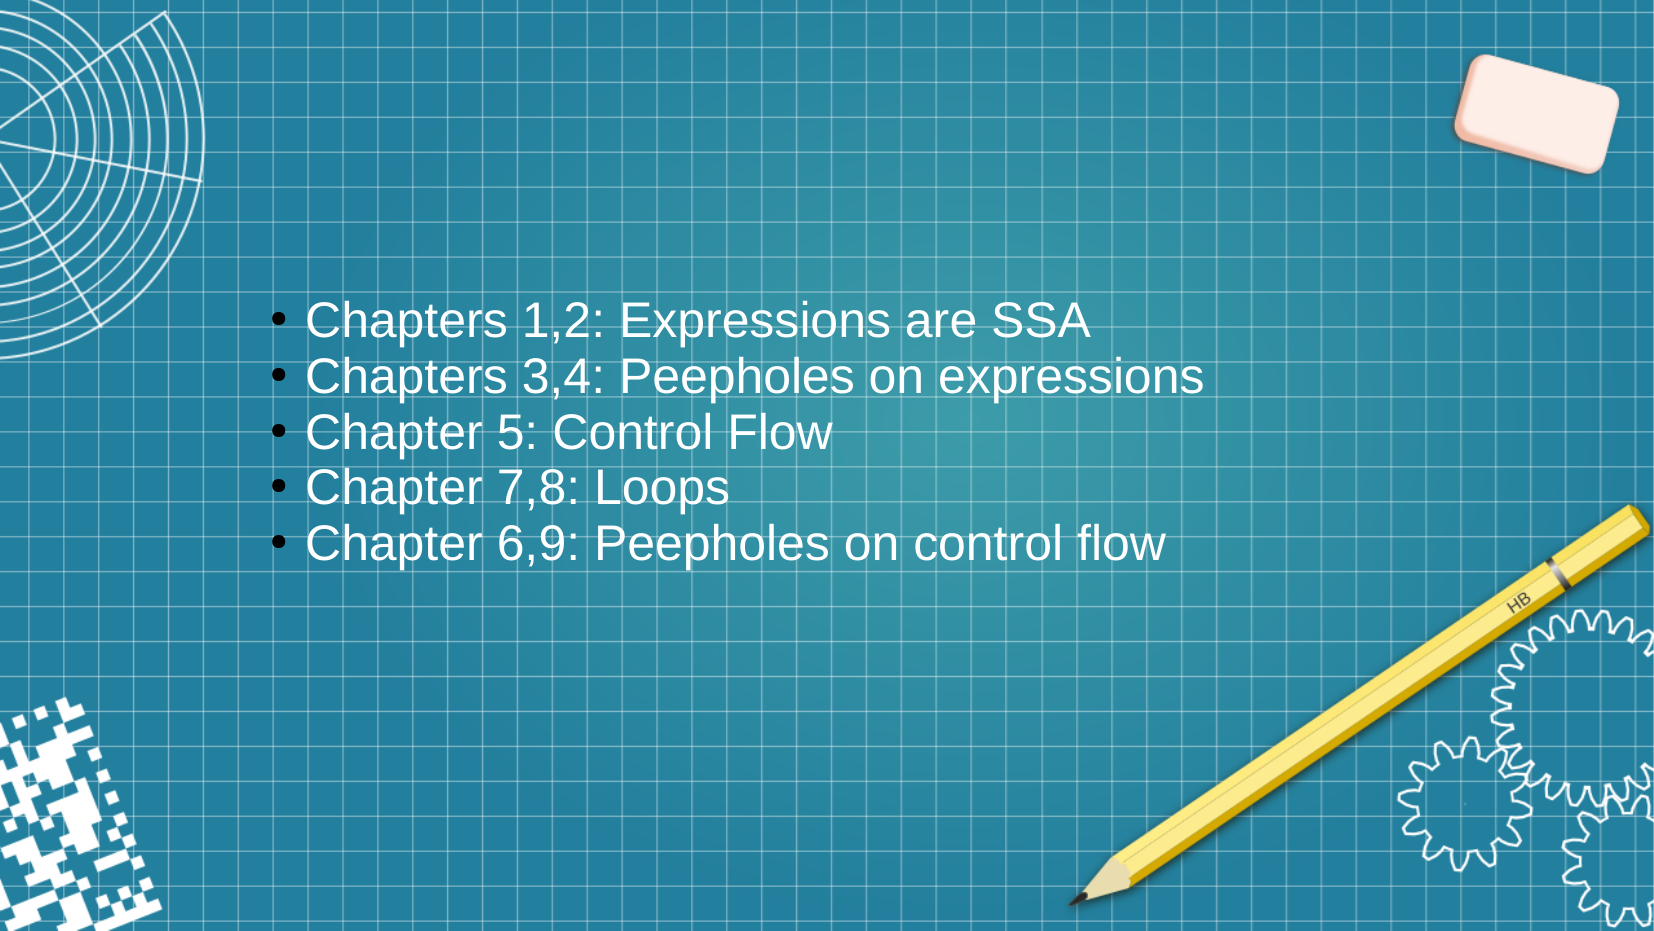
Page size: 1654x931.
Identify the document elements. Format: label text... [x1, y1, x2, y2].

text_box Chapters 1,2: Expressions are SSA Chapters 3,4: Peepholes on expressions Chapter 5: Control Flow Chapter 7,8: Loops Chapter 6,9: Peepholes on control flow [255, 285, 1261, 586]
picture [0, 0, 1654, 931]
